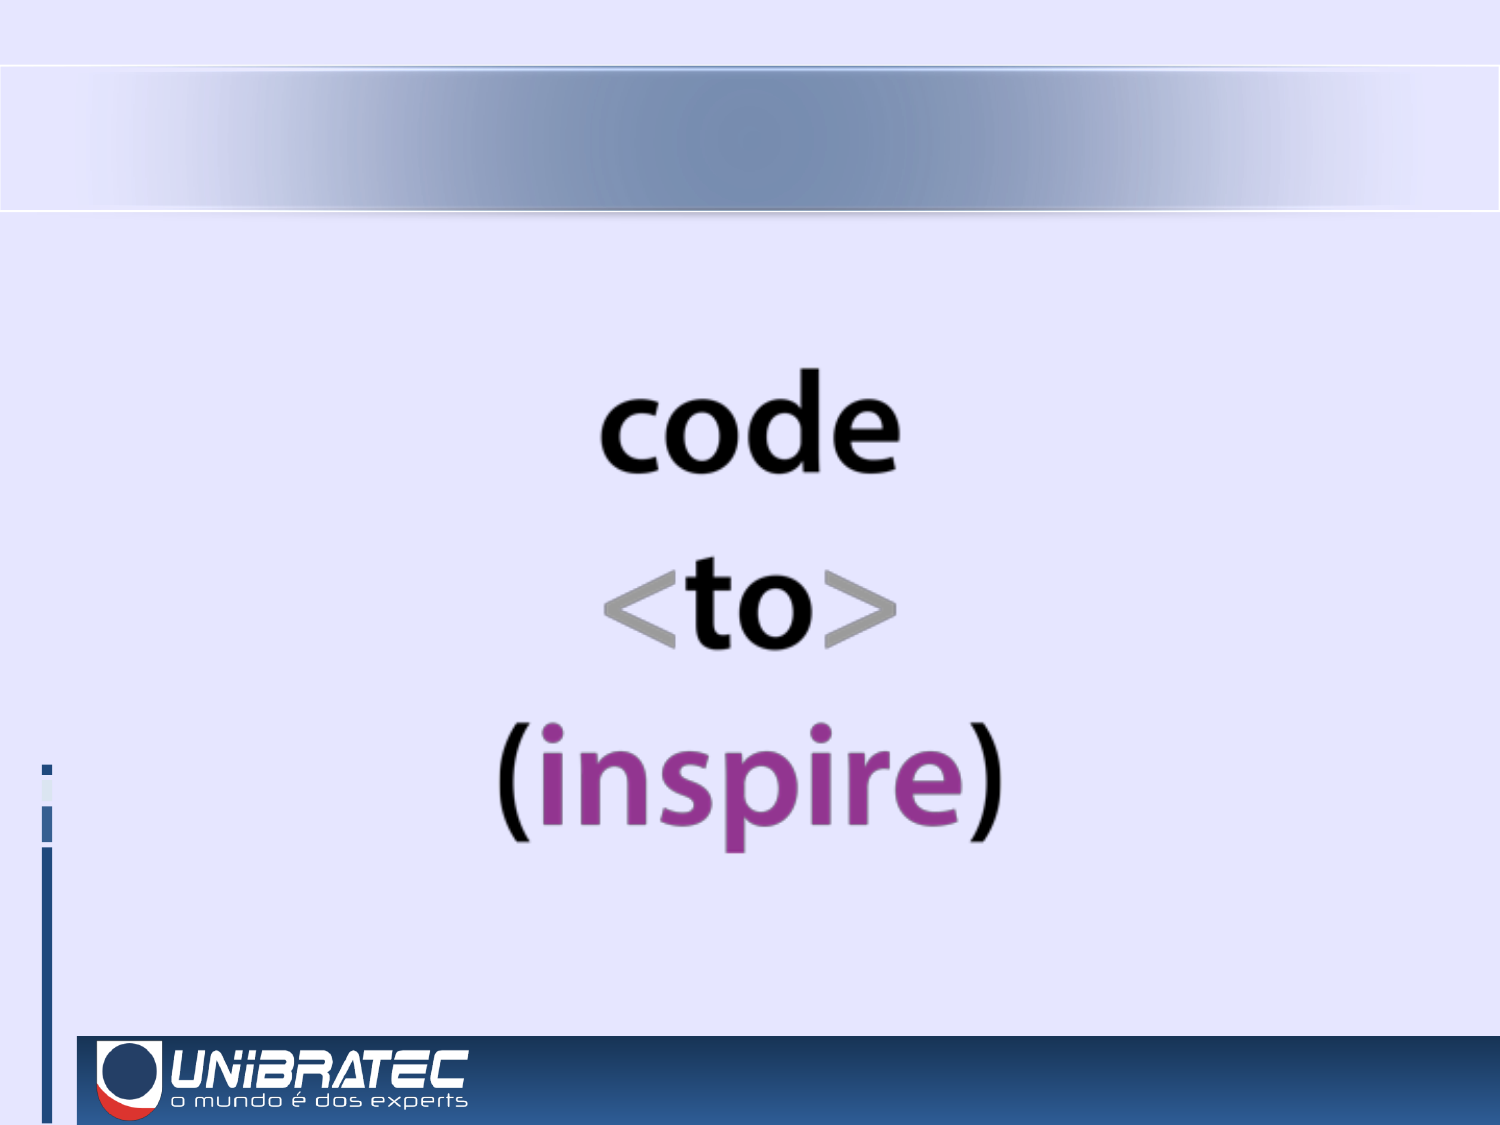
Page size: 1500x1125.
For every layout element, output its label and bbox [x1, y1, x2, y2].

picture [490, 349, 1011, 871]
picture [96, 1040, 469, 1121]
picture [0, 58, 1500, 227]
